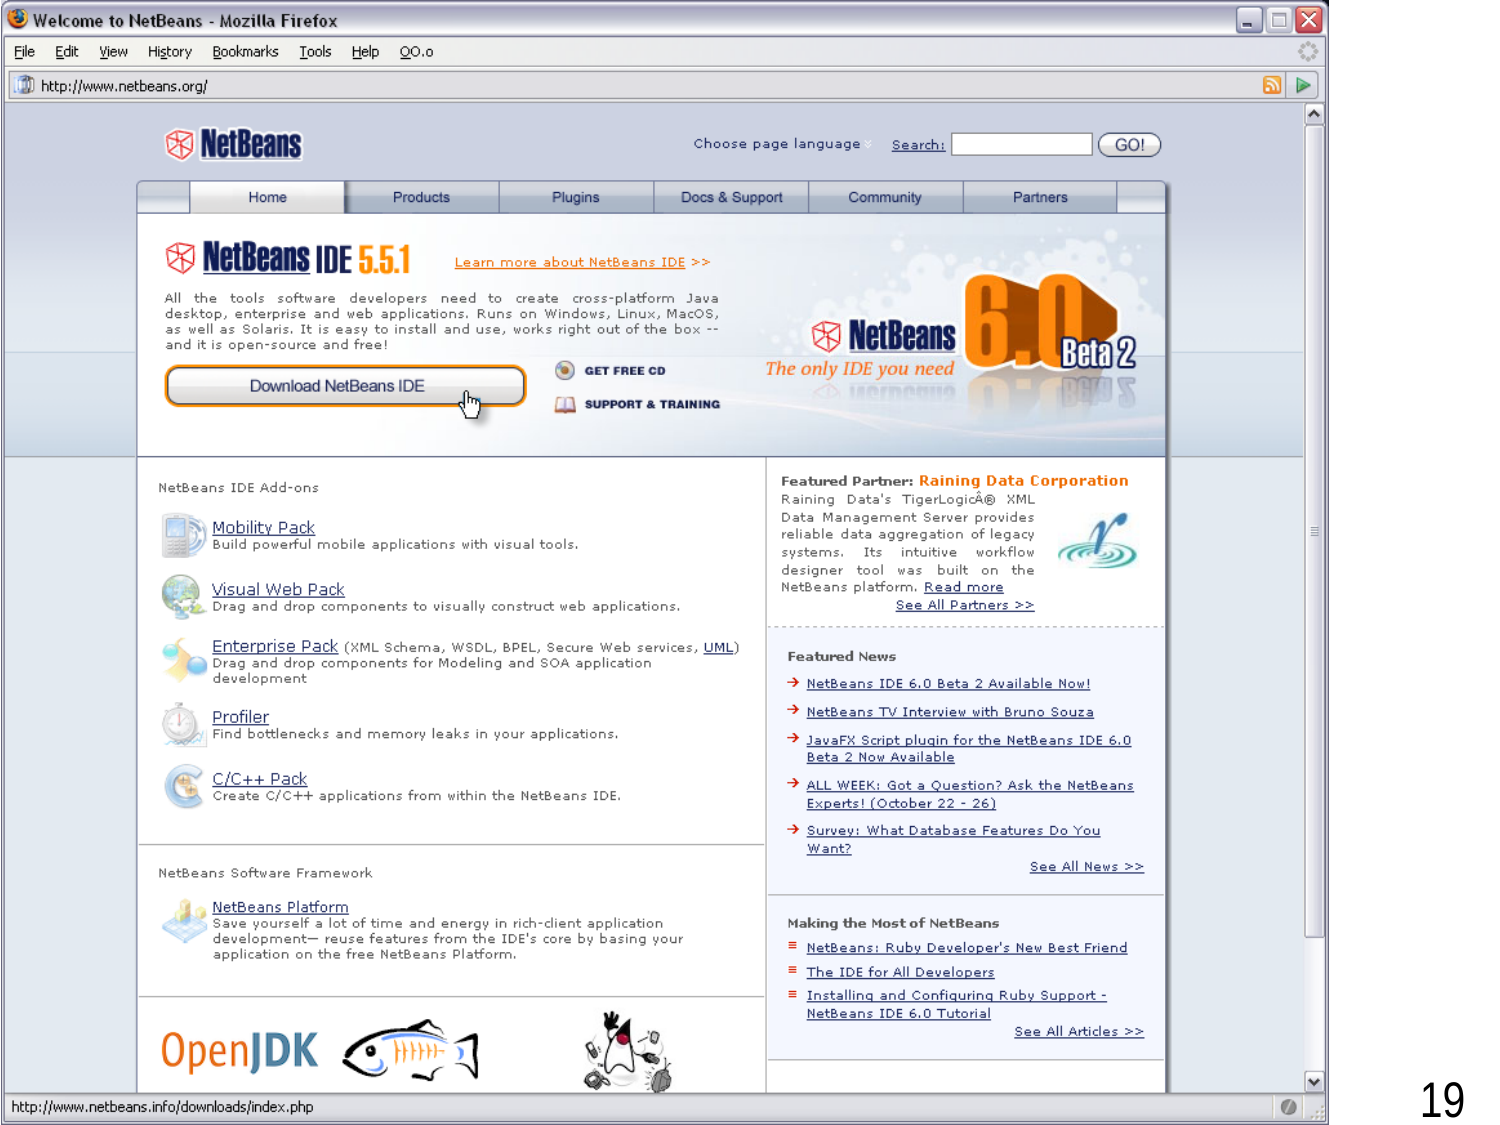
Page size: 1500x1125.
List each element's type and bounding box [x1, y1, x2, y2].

picture [1, 0, 1329, 1125]
